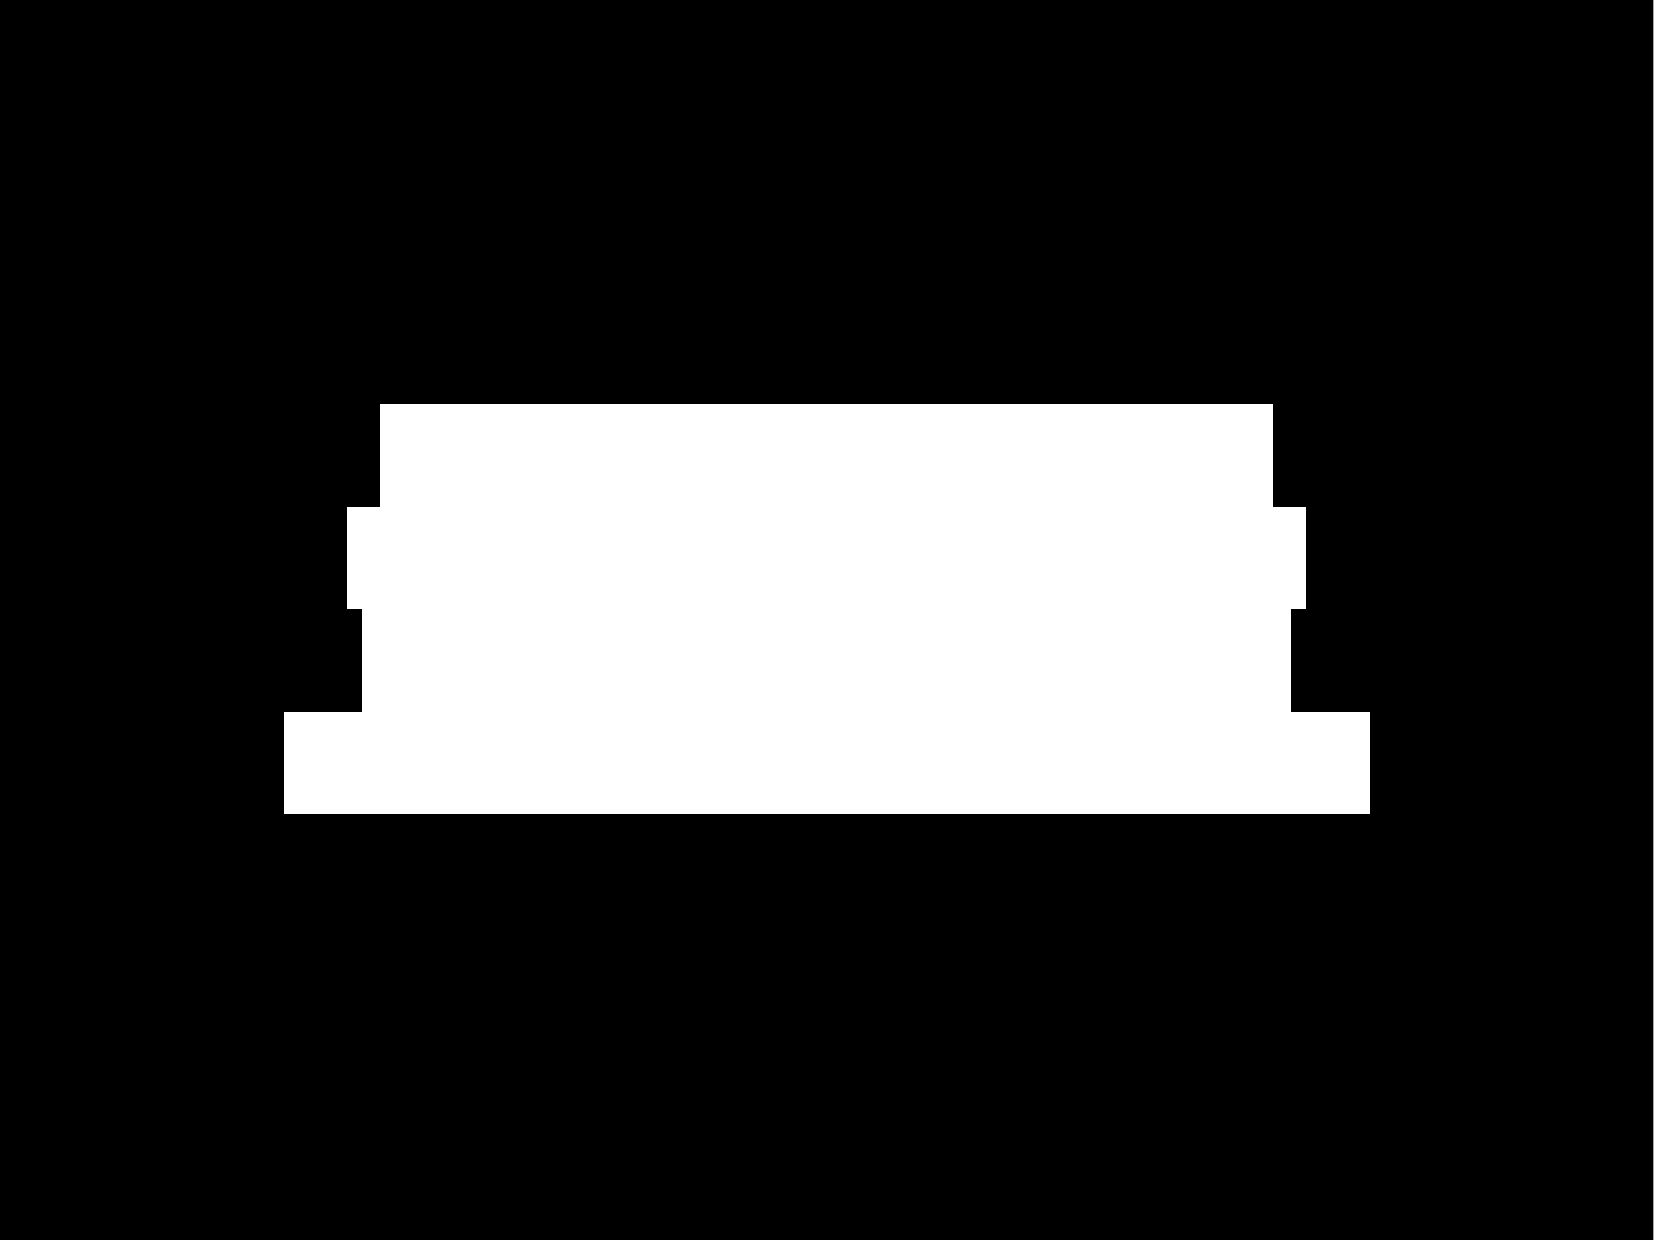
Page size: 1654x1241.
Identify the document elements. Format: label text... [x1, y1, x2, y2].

subtitle Fui salvo pelo sangue Fui curado pelo sangue Fui liberto pelo sangue Fui comprado pelo sangue [82, 49, 1571, 1170]
